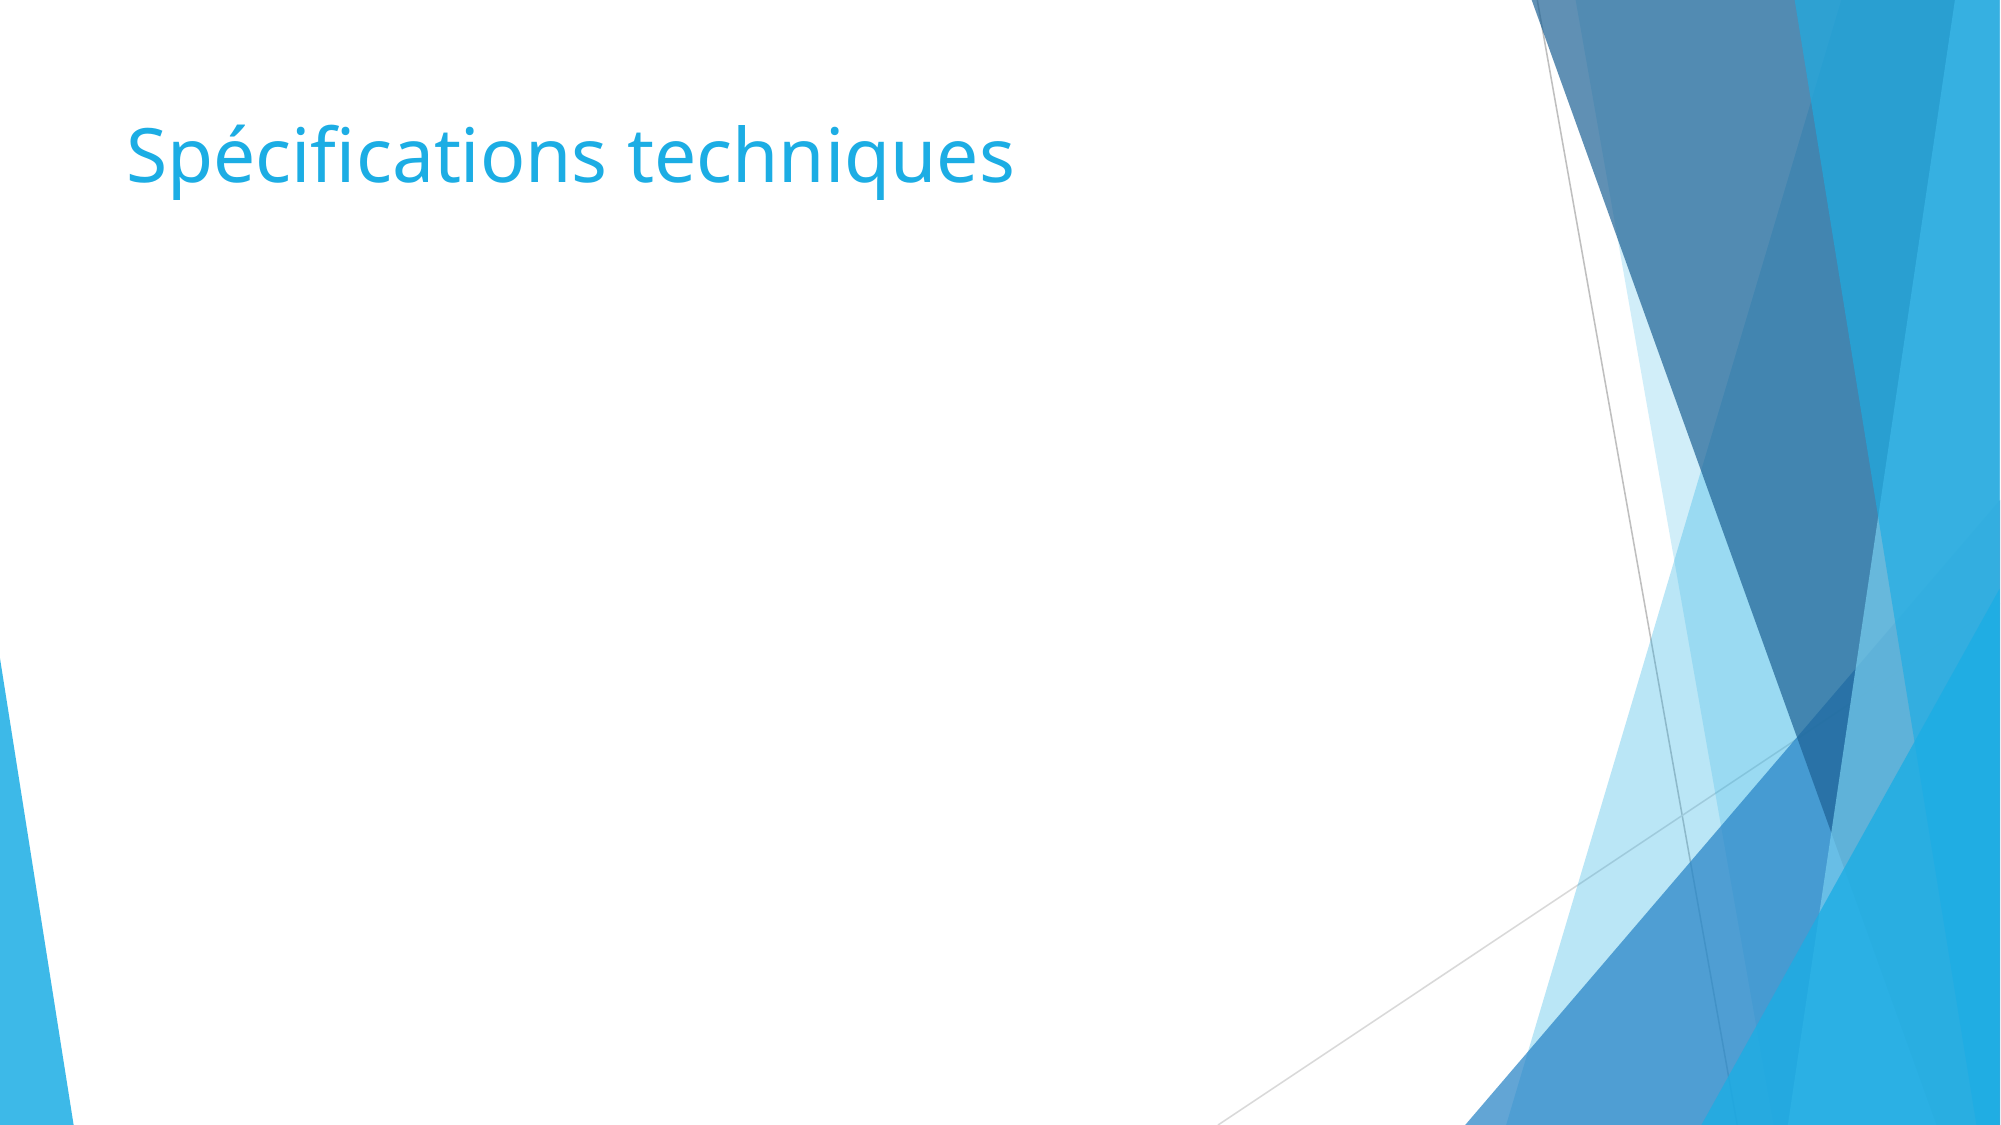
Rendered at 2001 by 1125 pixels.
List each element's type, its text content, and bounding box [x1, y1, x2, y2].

title Spécifications techniques [111, 99, 1522, 317]
